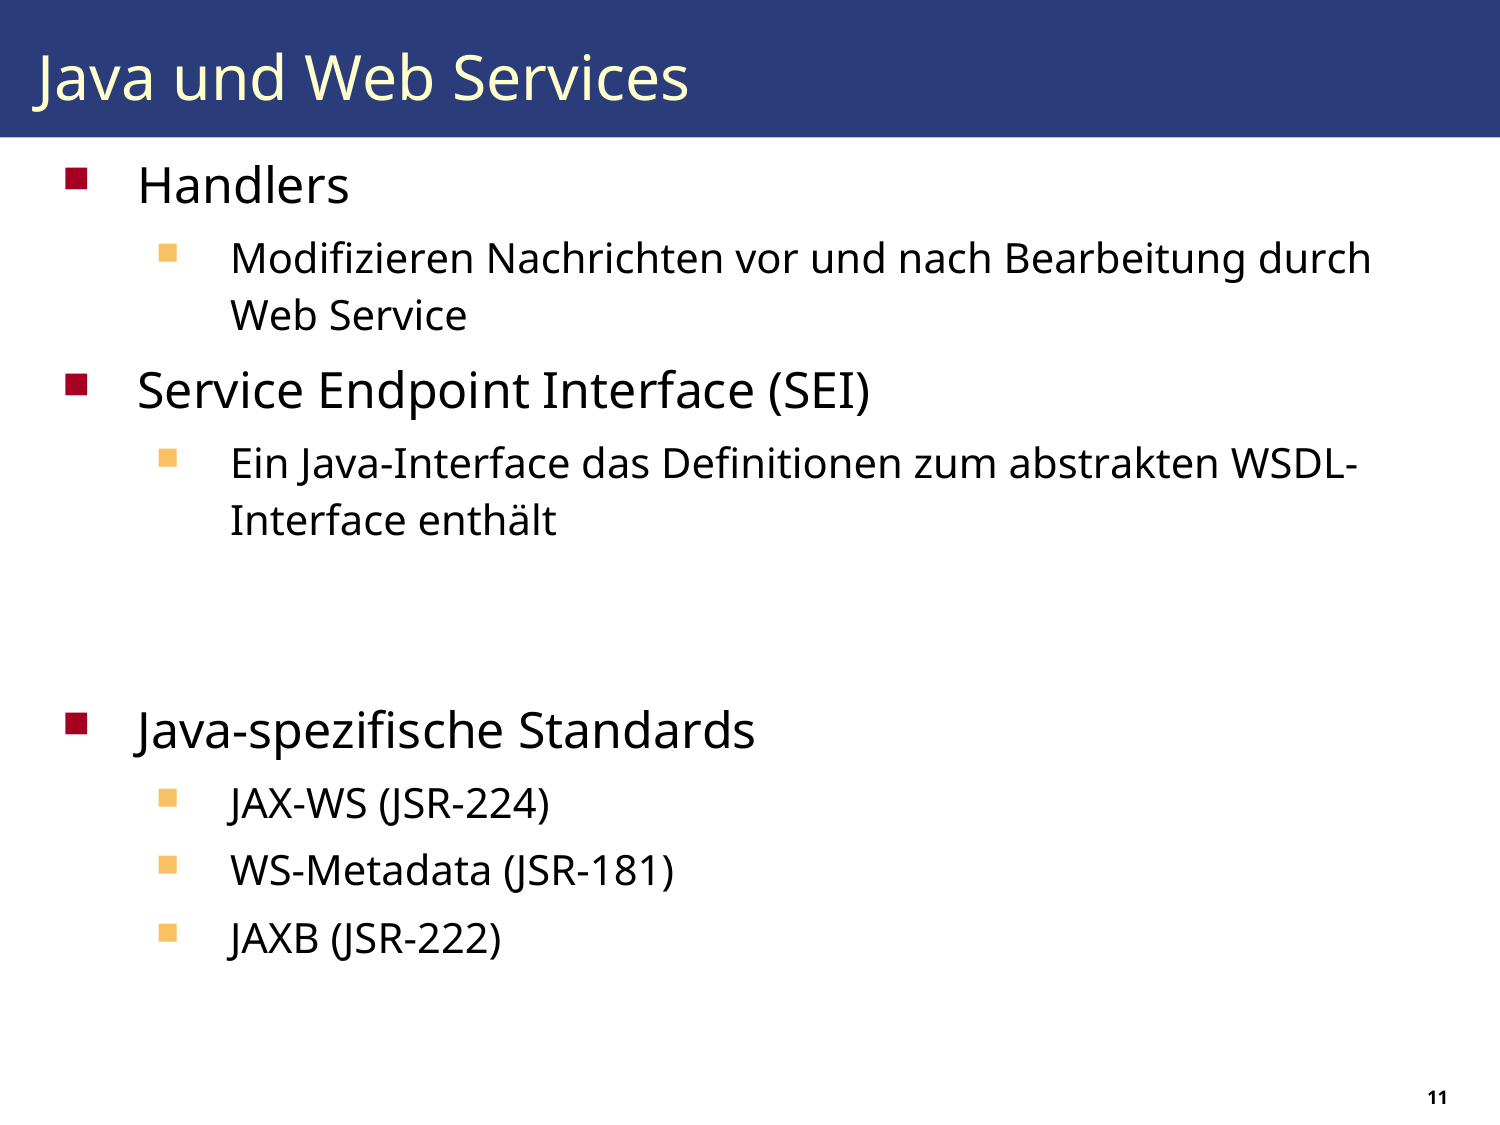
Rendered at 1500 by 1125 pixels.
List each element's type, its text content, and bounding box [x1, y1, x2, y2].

text_box Java und Web Services [37, 0, 1476, 151]
text_box 11 [1412, 1077, 1500, 1117]
list Handlers Modifizieren Nachrichten vor und nach Bearbeitung durch Web Service Service Endpoint Interface (SEI) Ein Java-Interface das Definitionen zum abstrakten WSDL-Interface enthält Java-spezifische Standards JAX-WS (JSR-224) WS-Metadata (JSR-181) JAXB (JSR-222) [62, 149, 1449, 1072]
